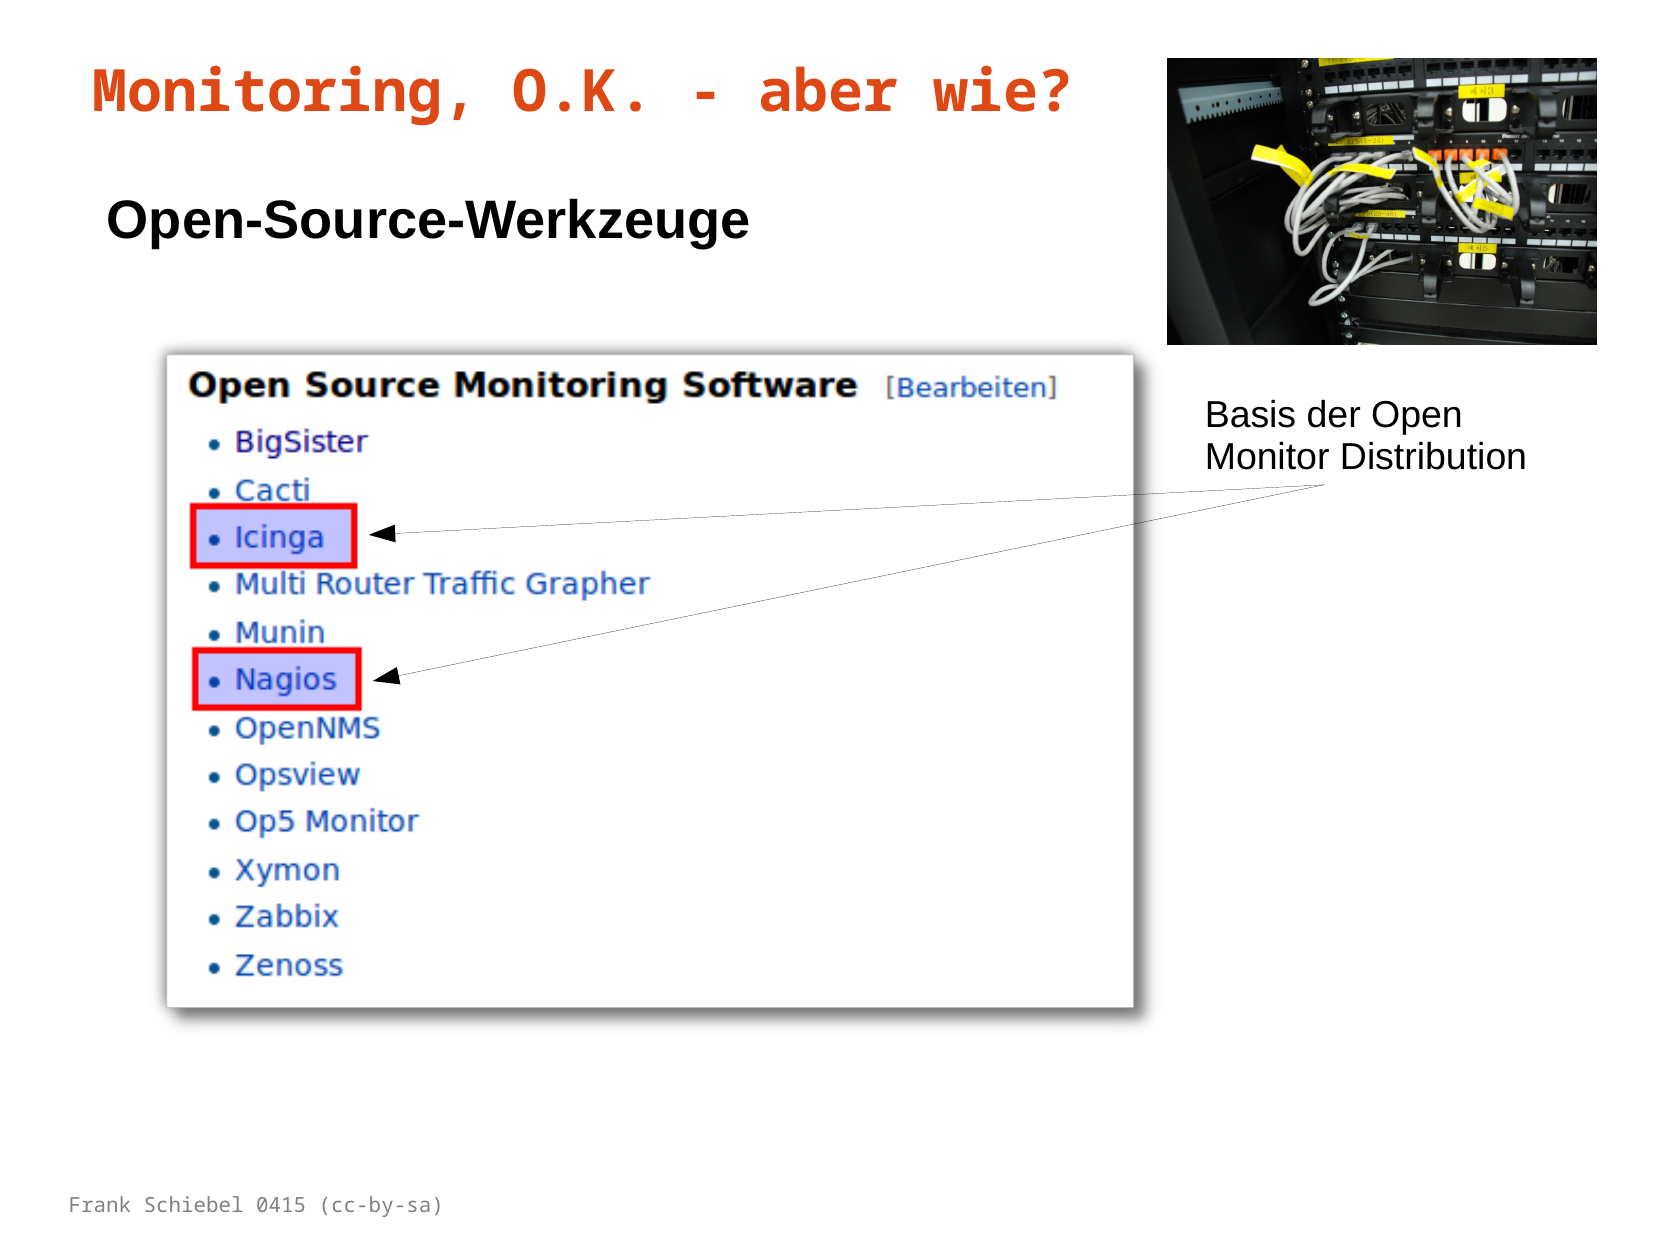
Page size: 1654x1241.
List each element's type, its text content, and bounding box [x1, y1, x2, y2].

text_box Open-Source-Werkzeuge [92, 182, 768, 258]
text_box Monitoring, O.K. - aber wie? [78, 42, 1130, 117]
text_box Basis der Open Monitor Distribution [1189, 385, 1545, 485]
picture [146, 58, 1597, 1042]
